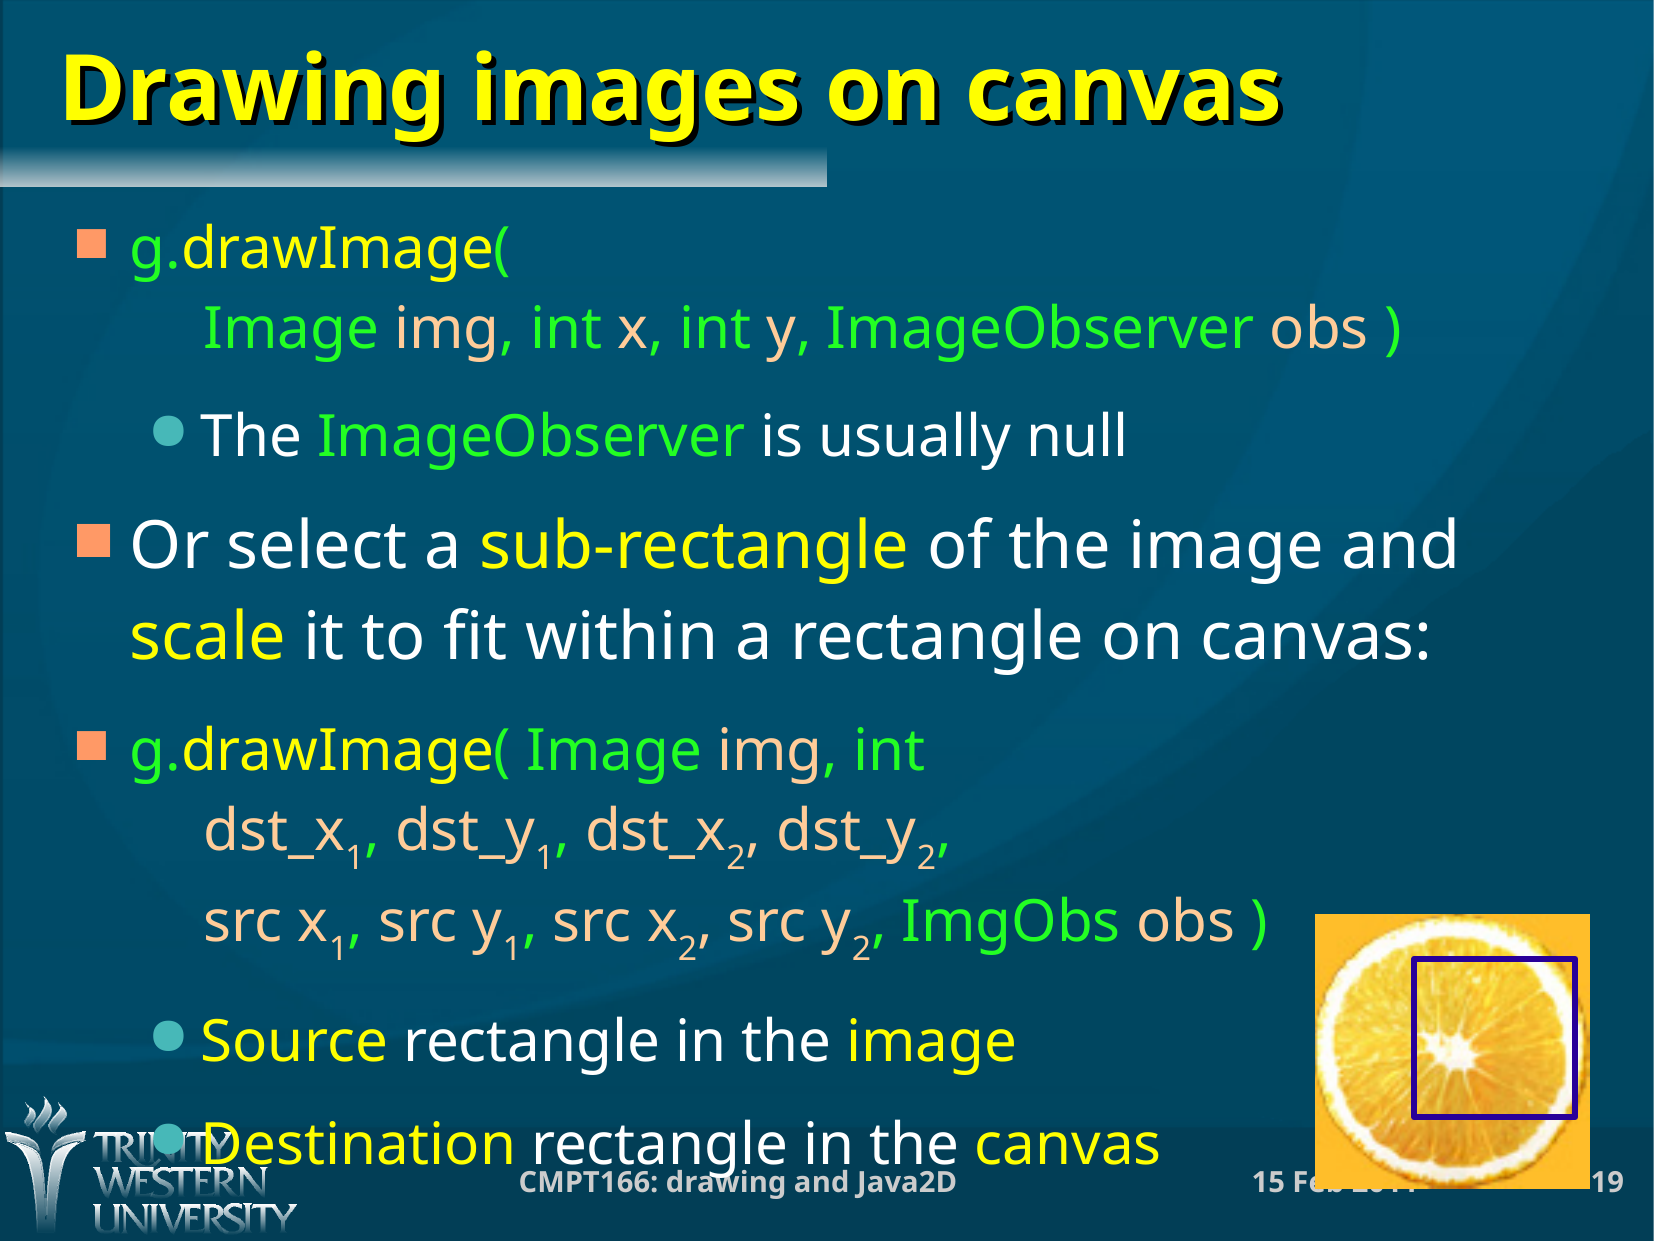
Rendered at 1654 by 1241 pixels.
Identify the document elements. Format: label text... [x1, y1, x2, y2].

title Drawing text [0, 154, 827, 158]
picture [38, 1227, 54, 1232]
title Drawing images on canvas [59, 19, 1595, 148]
picture [1314, 915, 1589, 1190]
list g.drawImage( Image img, int x, int y, ImageObserver obs ) The ImageObserver is usually null Or select a sub-rectangle of the image and scale it to fit within a rectangle on canvas: g.drawImage( Image img, int dst_x1, dst_y1, dst_x2, dst_y2, src x1, src y1, src x2, src y2, ImgObs obs ) Source rectangle in the image Destination rectangle in the canvas [59, 206, 1625, 1067]
